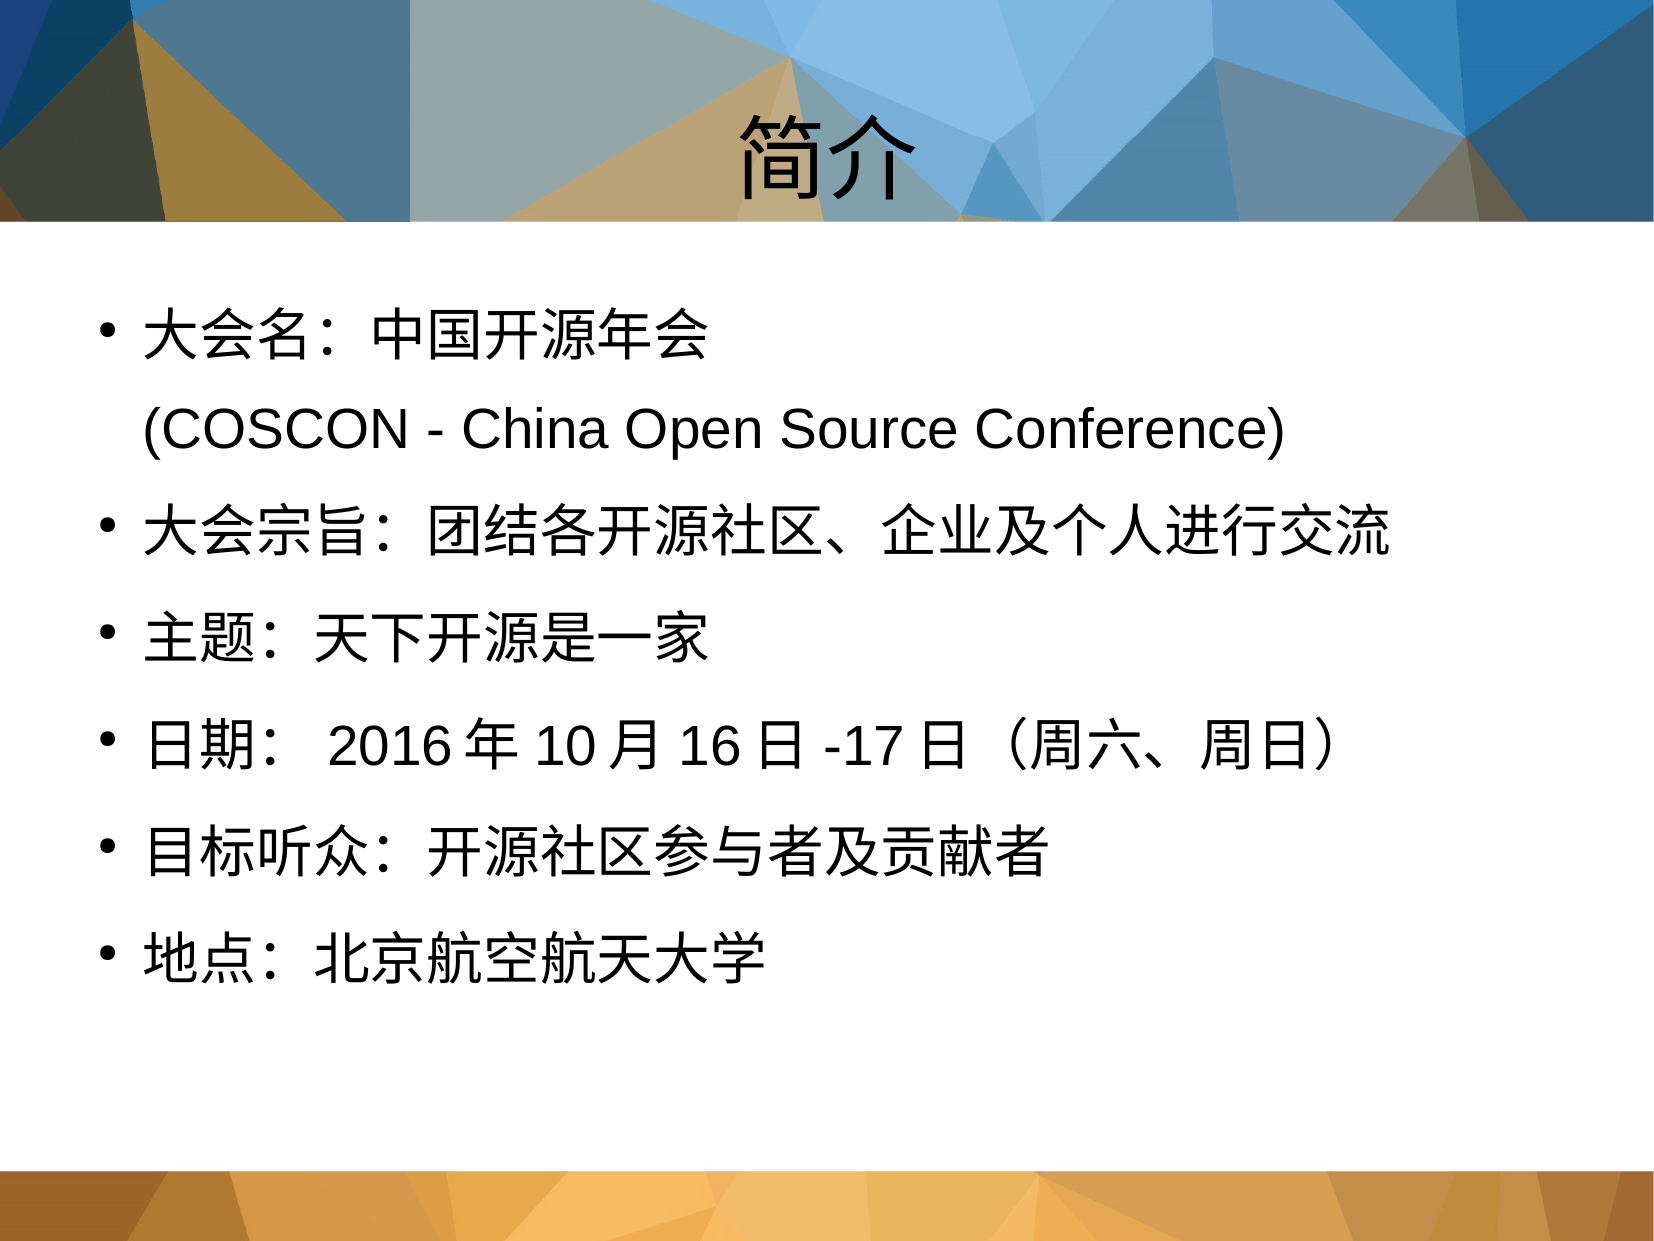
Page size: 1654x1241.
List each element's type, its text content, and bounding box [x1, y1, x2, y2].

picture [0, 0, 1654, 1241]
list 大会名：中国开源年会 (COSCON - China Open Source Conference) 大会宗旨：团结各开源社区、企业及个人进行交流 主题：天下开源是一家 日期：2016年10月16日-17日（周六、周日） 目标听众：开源社区参与者及贡献者 地点：北京航空航天大学 [82, 290, 1571, 1010]
title 简介 [82, 49, 1571, 257]
